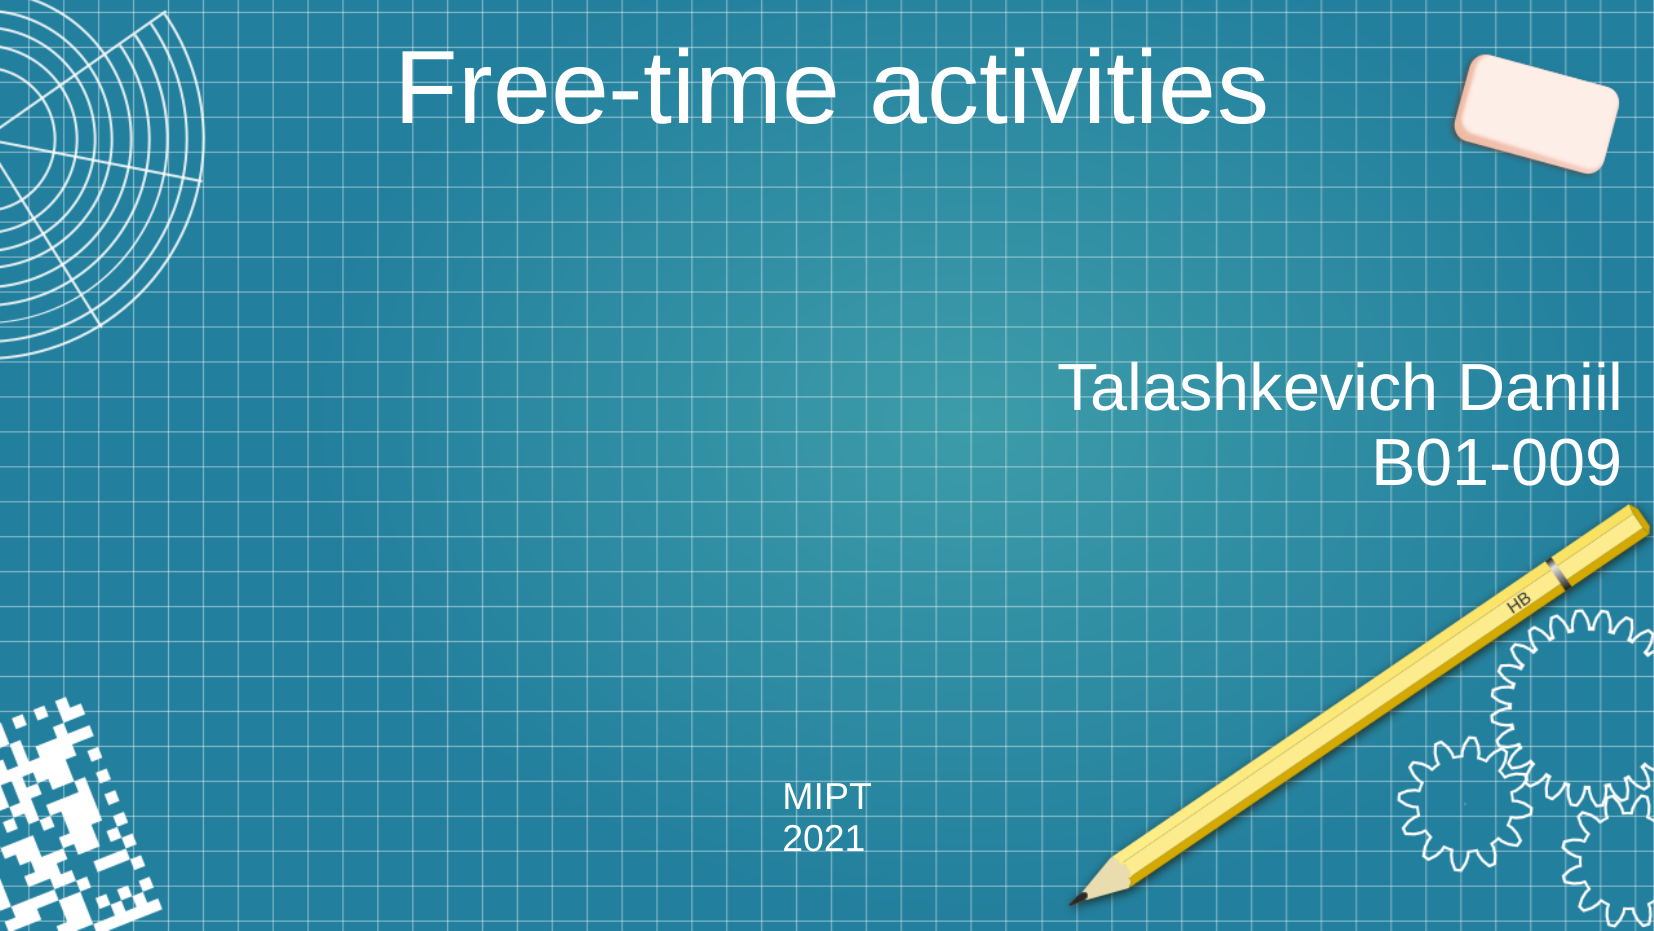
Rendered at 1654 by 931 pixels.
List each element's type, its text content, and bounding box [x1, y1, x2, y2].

text_box MIPT 2021 [767, 767, 888, 909]
title Free-time activities [88, 29, 1577, 263]
subtitle Talashkevich Daniil B01-009 [1027, 236, 1654, 688]
picture [0, 0, 1654, 931]
